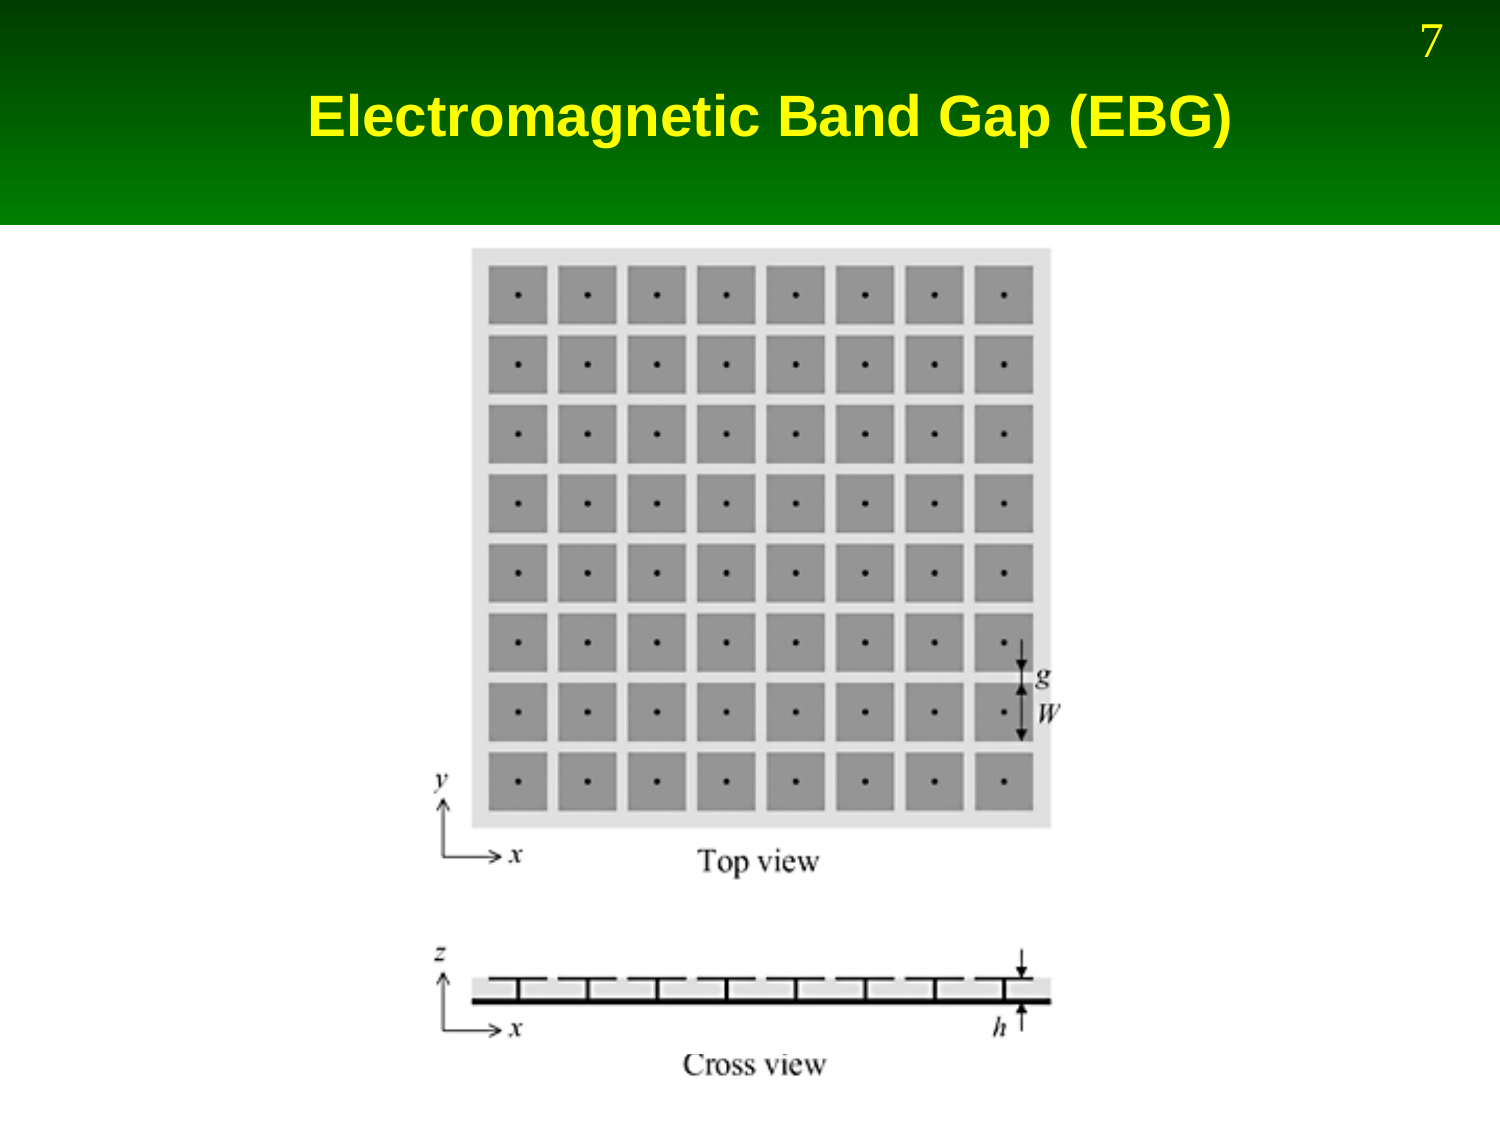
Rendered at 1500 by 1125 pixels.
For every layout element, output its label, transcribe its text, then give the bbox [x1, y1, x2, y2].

title Electromagnetic Band Gap (EBG) [88, 18, 1453, 207]
picture [653, 1054, 847, 1078]
picture [433, 247, 1063, 1078]
